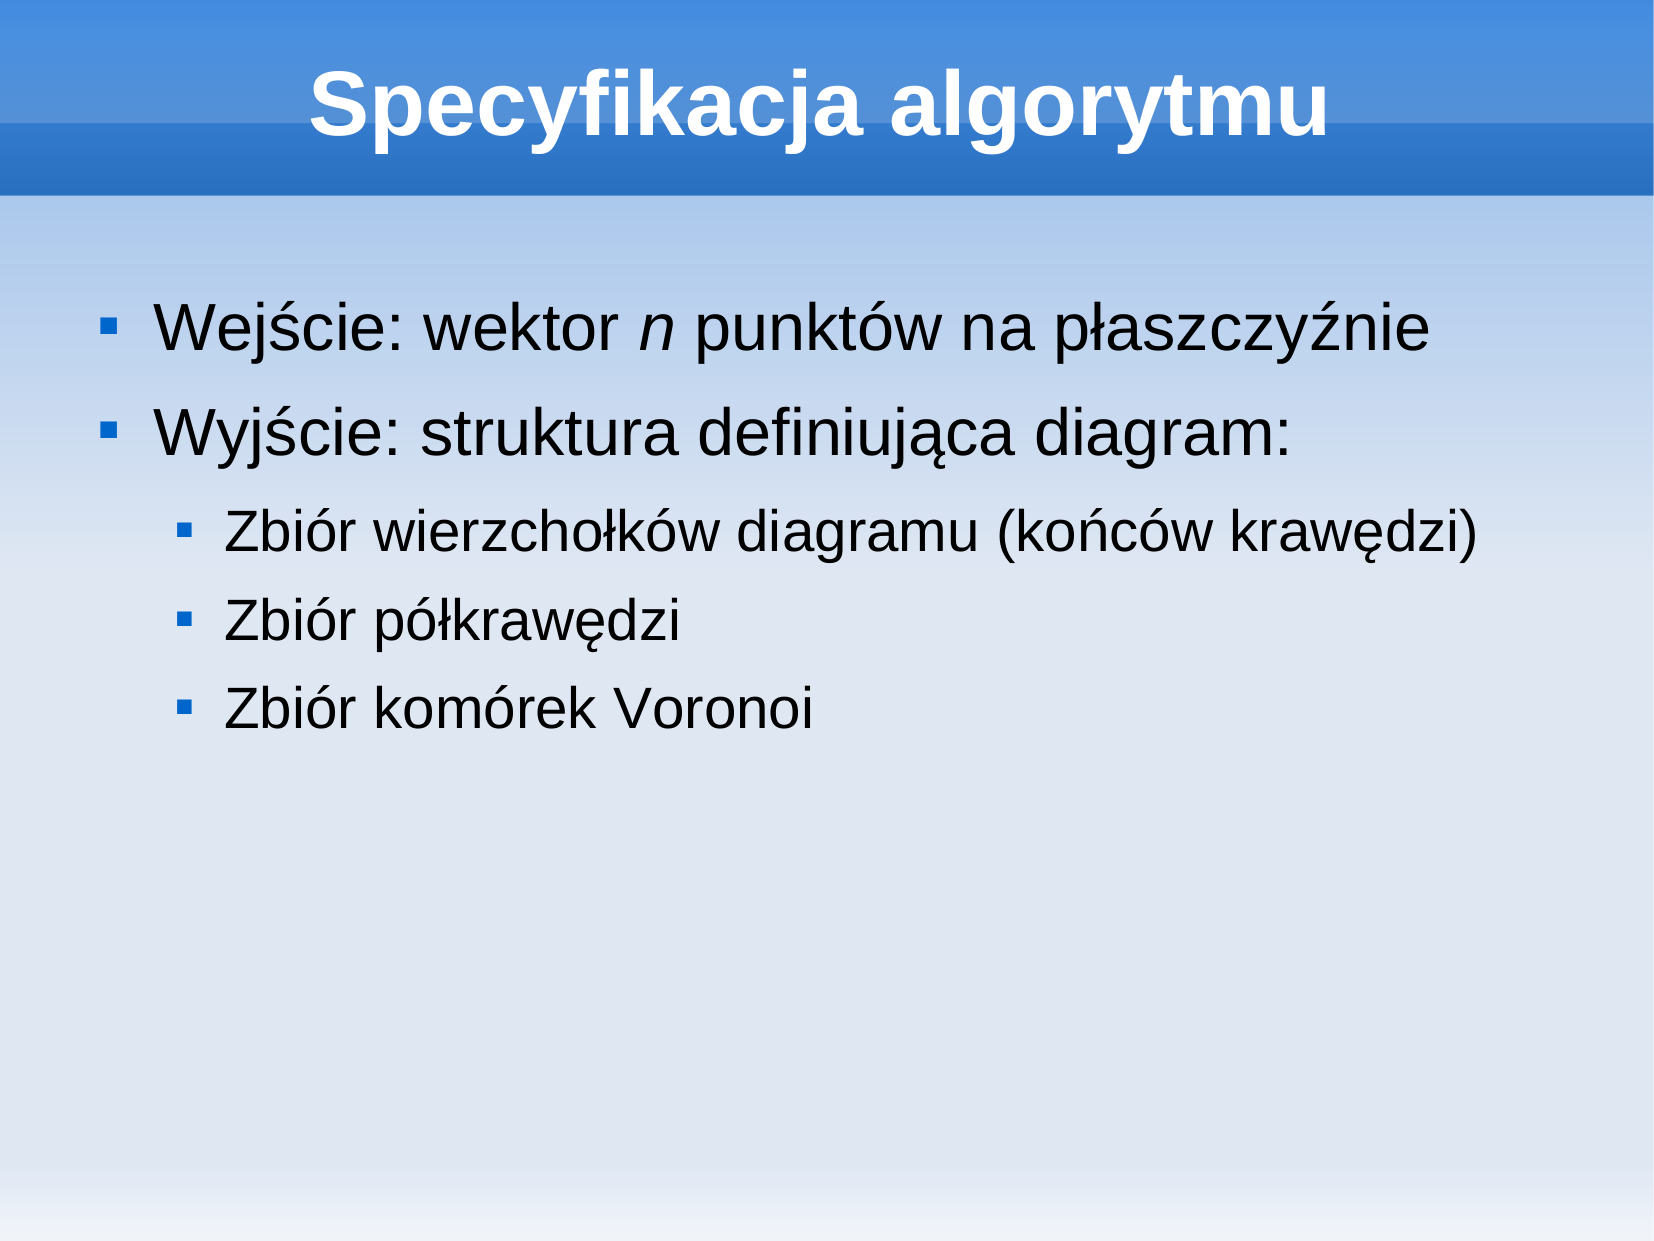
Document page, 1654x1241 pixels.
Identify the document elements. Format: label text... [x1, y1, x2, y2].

title Specyfikacja algorytmu [76, 0, 1565, 208]
picture [0, 0, 1654, 1241]
list Wejście: wektor n punktów na płaszczyźnie Wyjście: struktura definiująca diagram: Zbiór wierzchołków diagramu (końców krawędzi) Zbiór półkrawędzi Zbiór komórek Voronoi [82, 290, 1571, 1109]
